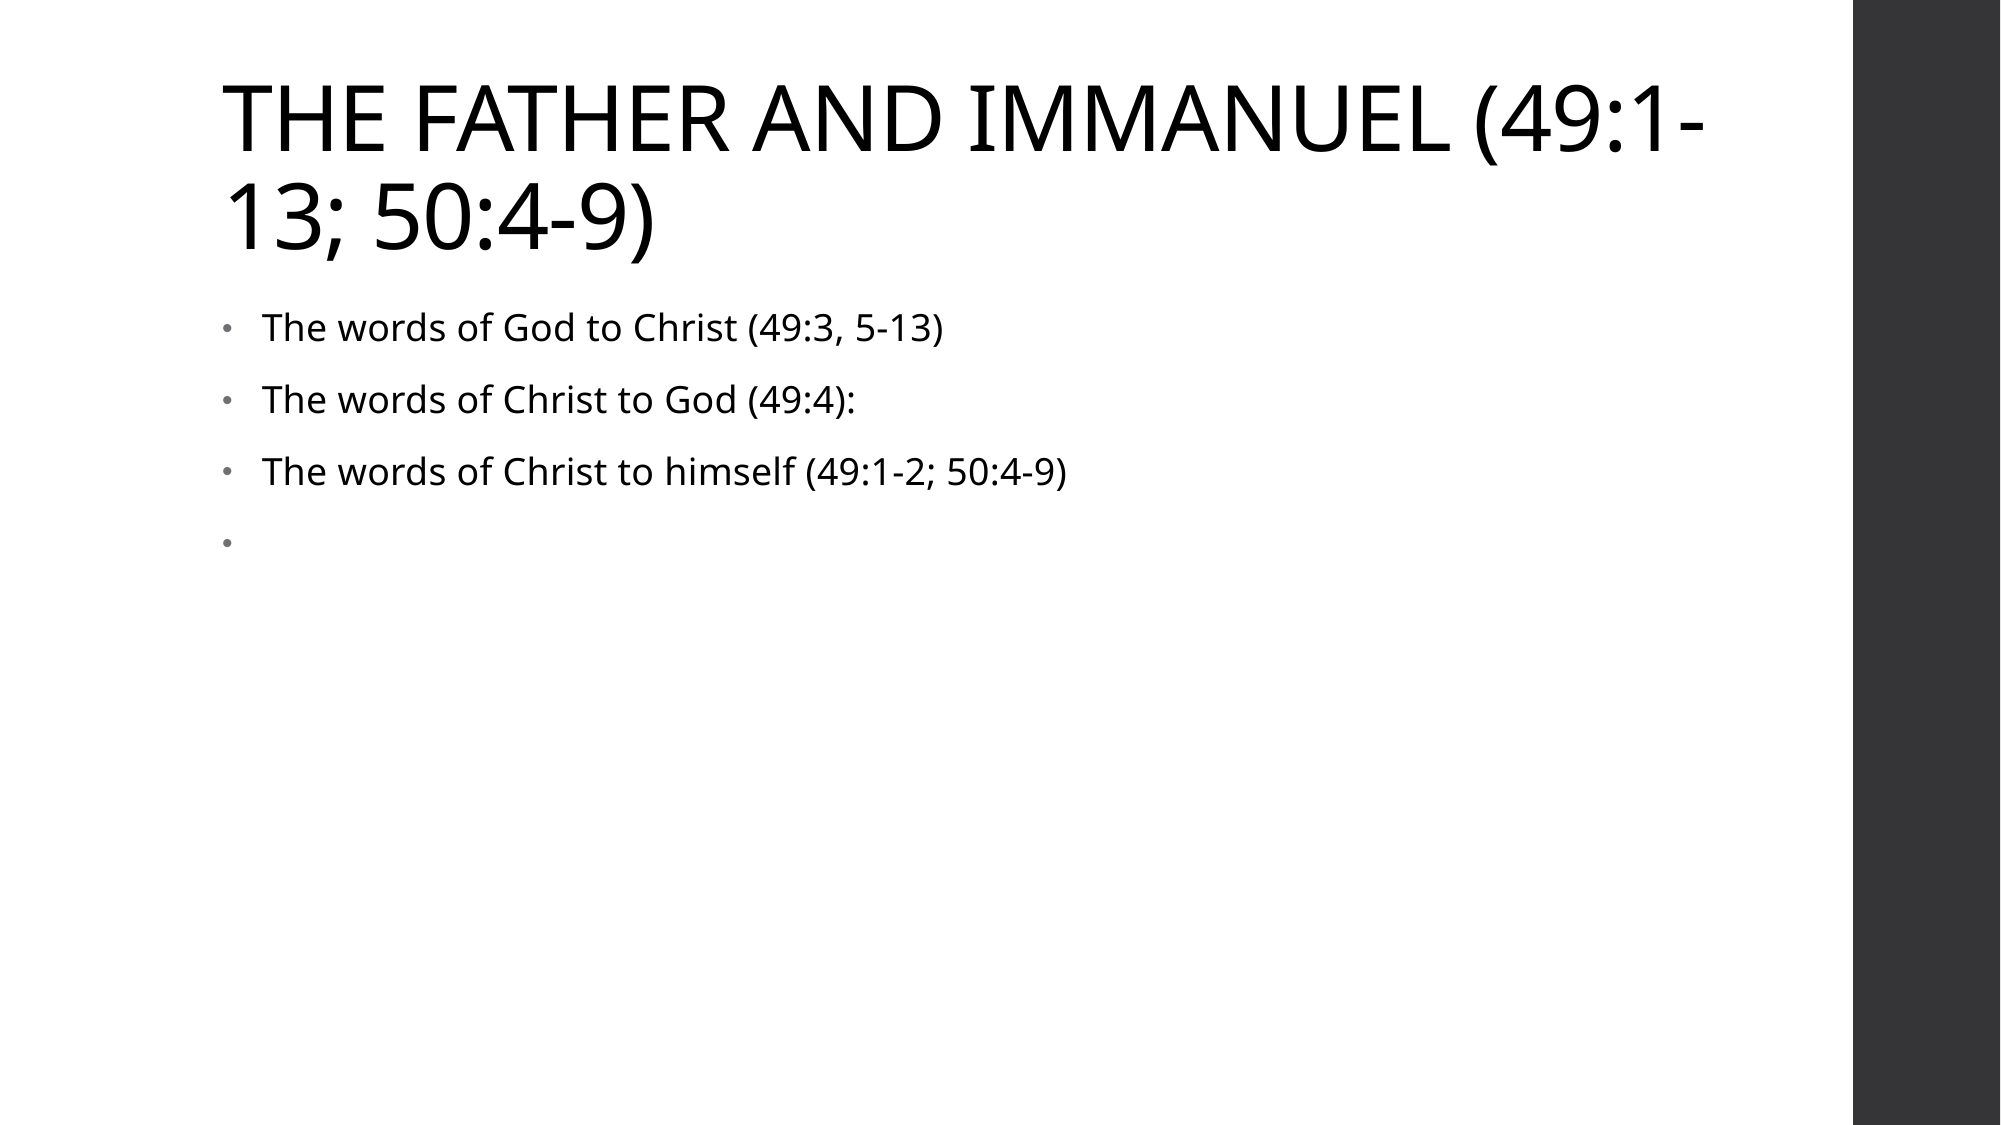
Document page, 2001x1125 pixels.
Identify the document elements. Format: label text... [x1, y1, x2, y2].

list The words of God to Christ (49:3, 5-13) The words of Christ to God (49:4): The words of Christ to himself (49:1-2; 50:4-9) [206, 299, 1617, 1014]
title THE FATHER AND IMMANUEL (49:1-13; 50:4-9) [206, 60, 1797, 278]
